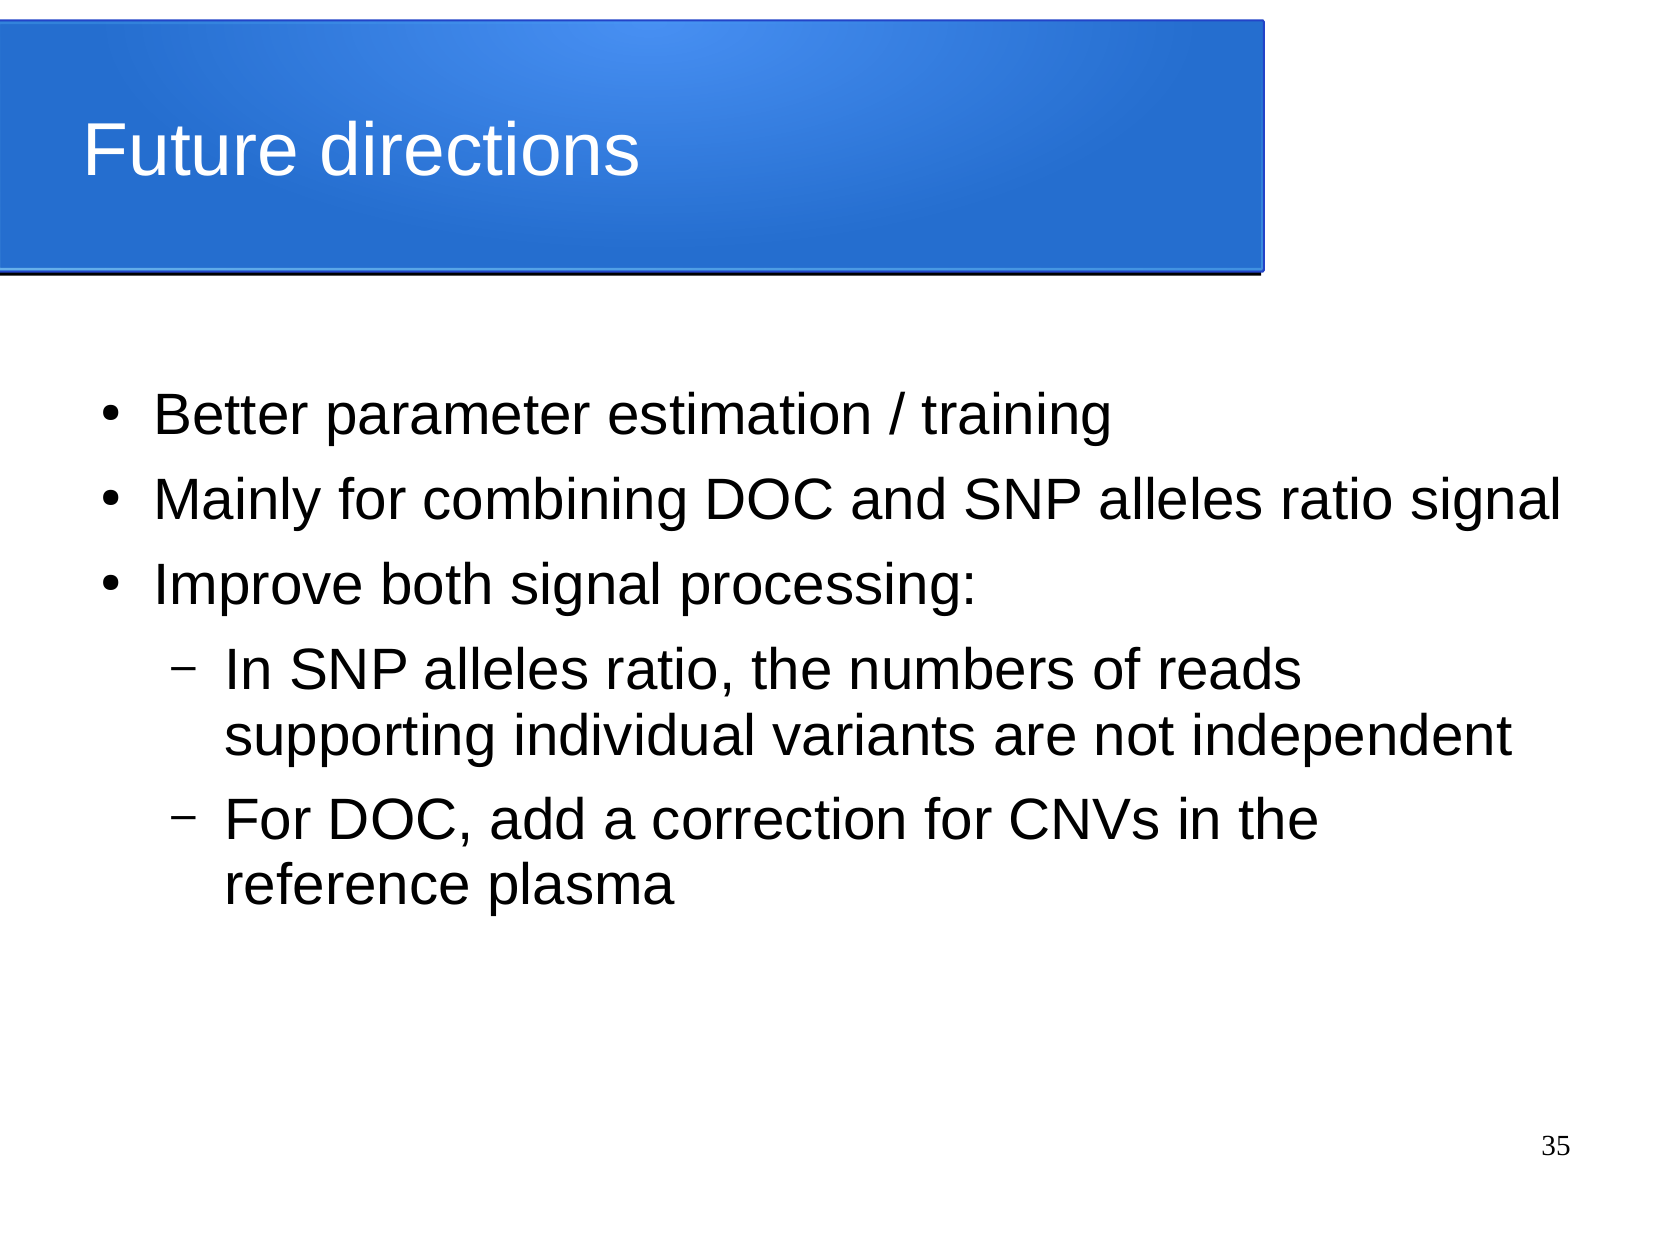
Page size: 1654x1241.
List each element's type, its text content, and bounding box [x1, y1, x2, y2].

title Future directions [82, 47, 1235, 252]
list Better parameter estimation / training Mainly for combining DOC and SNP alleles ratio signal Improve both signal processing: In SNP alleles ratio, the numbers of reads supporting individual variants are not independent For DOC, add a correction for CNVs in the reference plasma [82, 381, 1571, 1102]
